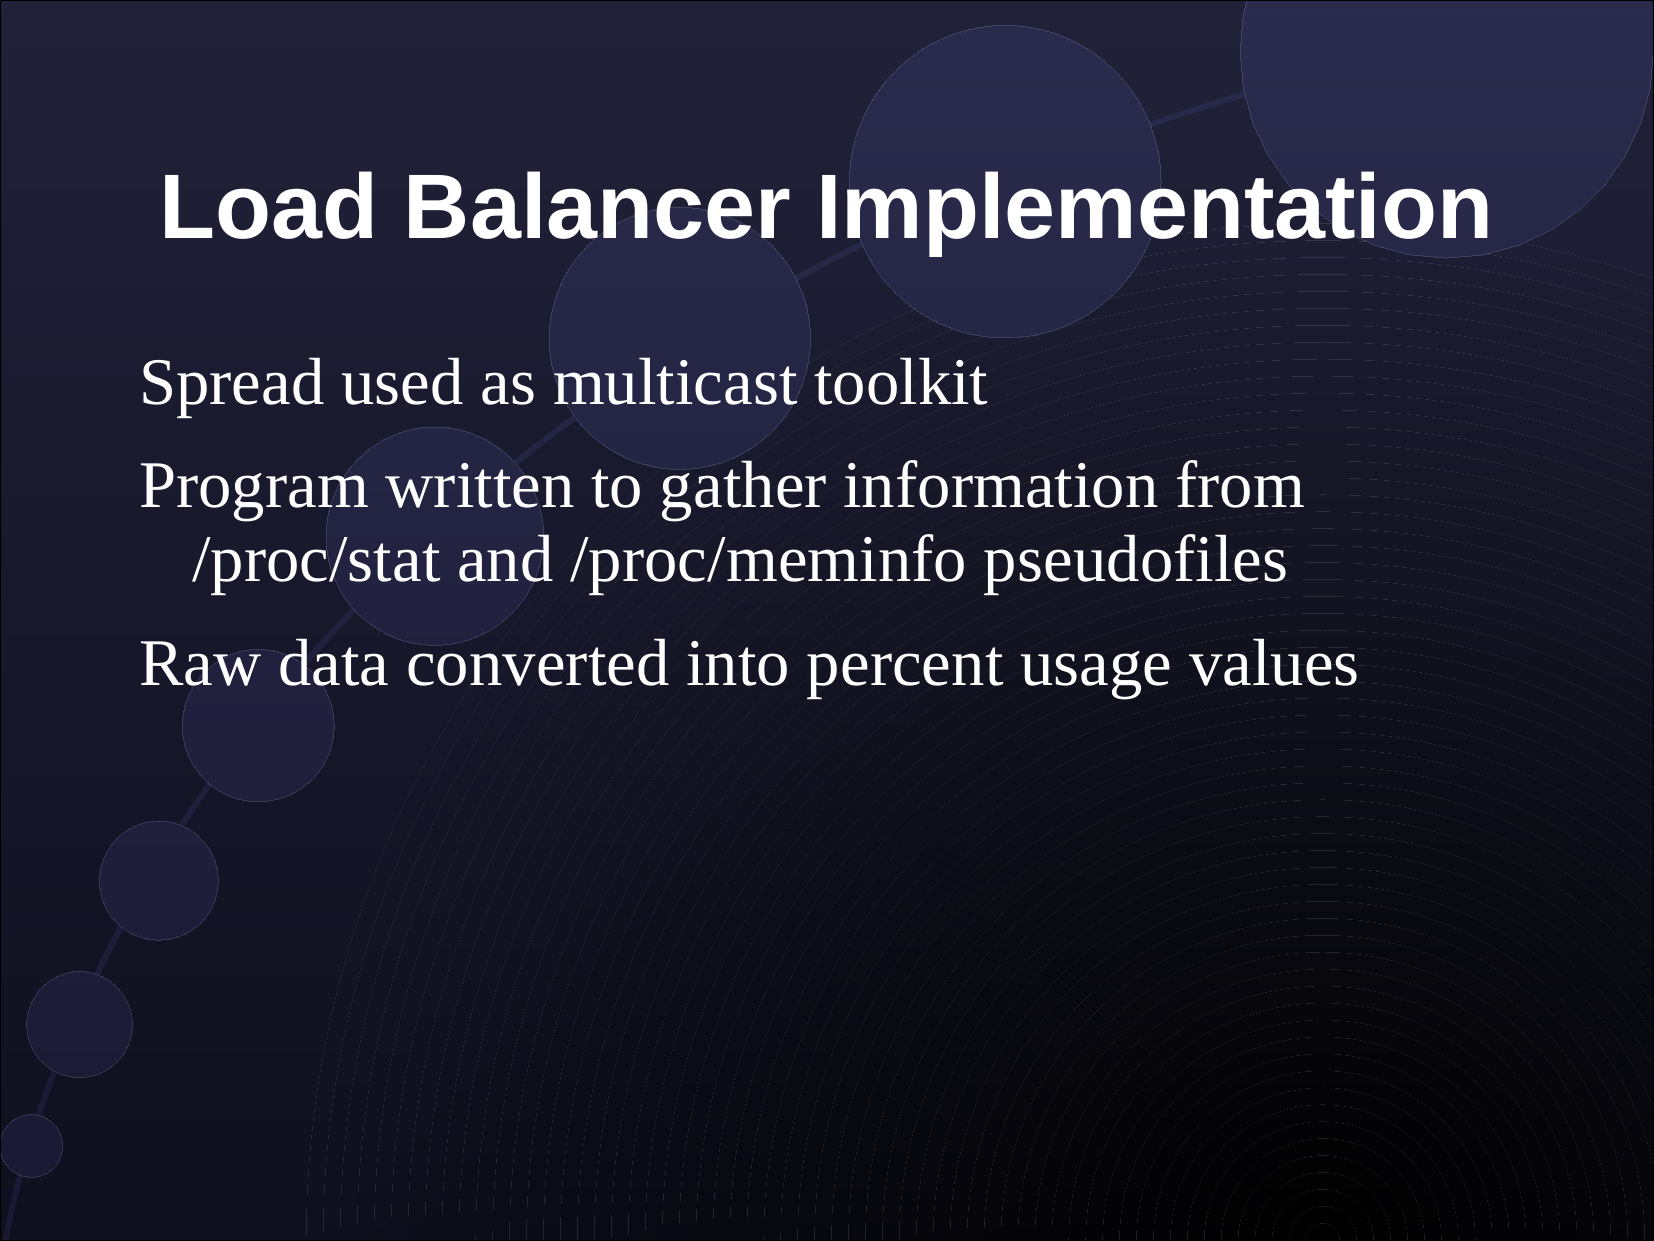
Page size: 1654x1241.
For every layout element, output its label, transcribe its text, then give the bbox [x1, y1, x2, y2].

title Load Balancer Implementation [121, 102, 1534, 311]
list Spread used as multicast toolkit Program written to gather information from /proc/stat and /proc/meminfo pseudofiles Raw data converted into percent usage values [121, 344, 1534, 1127]
